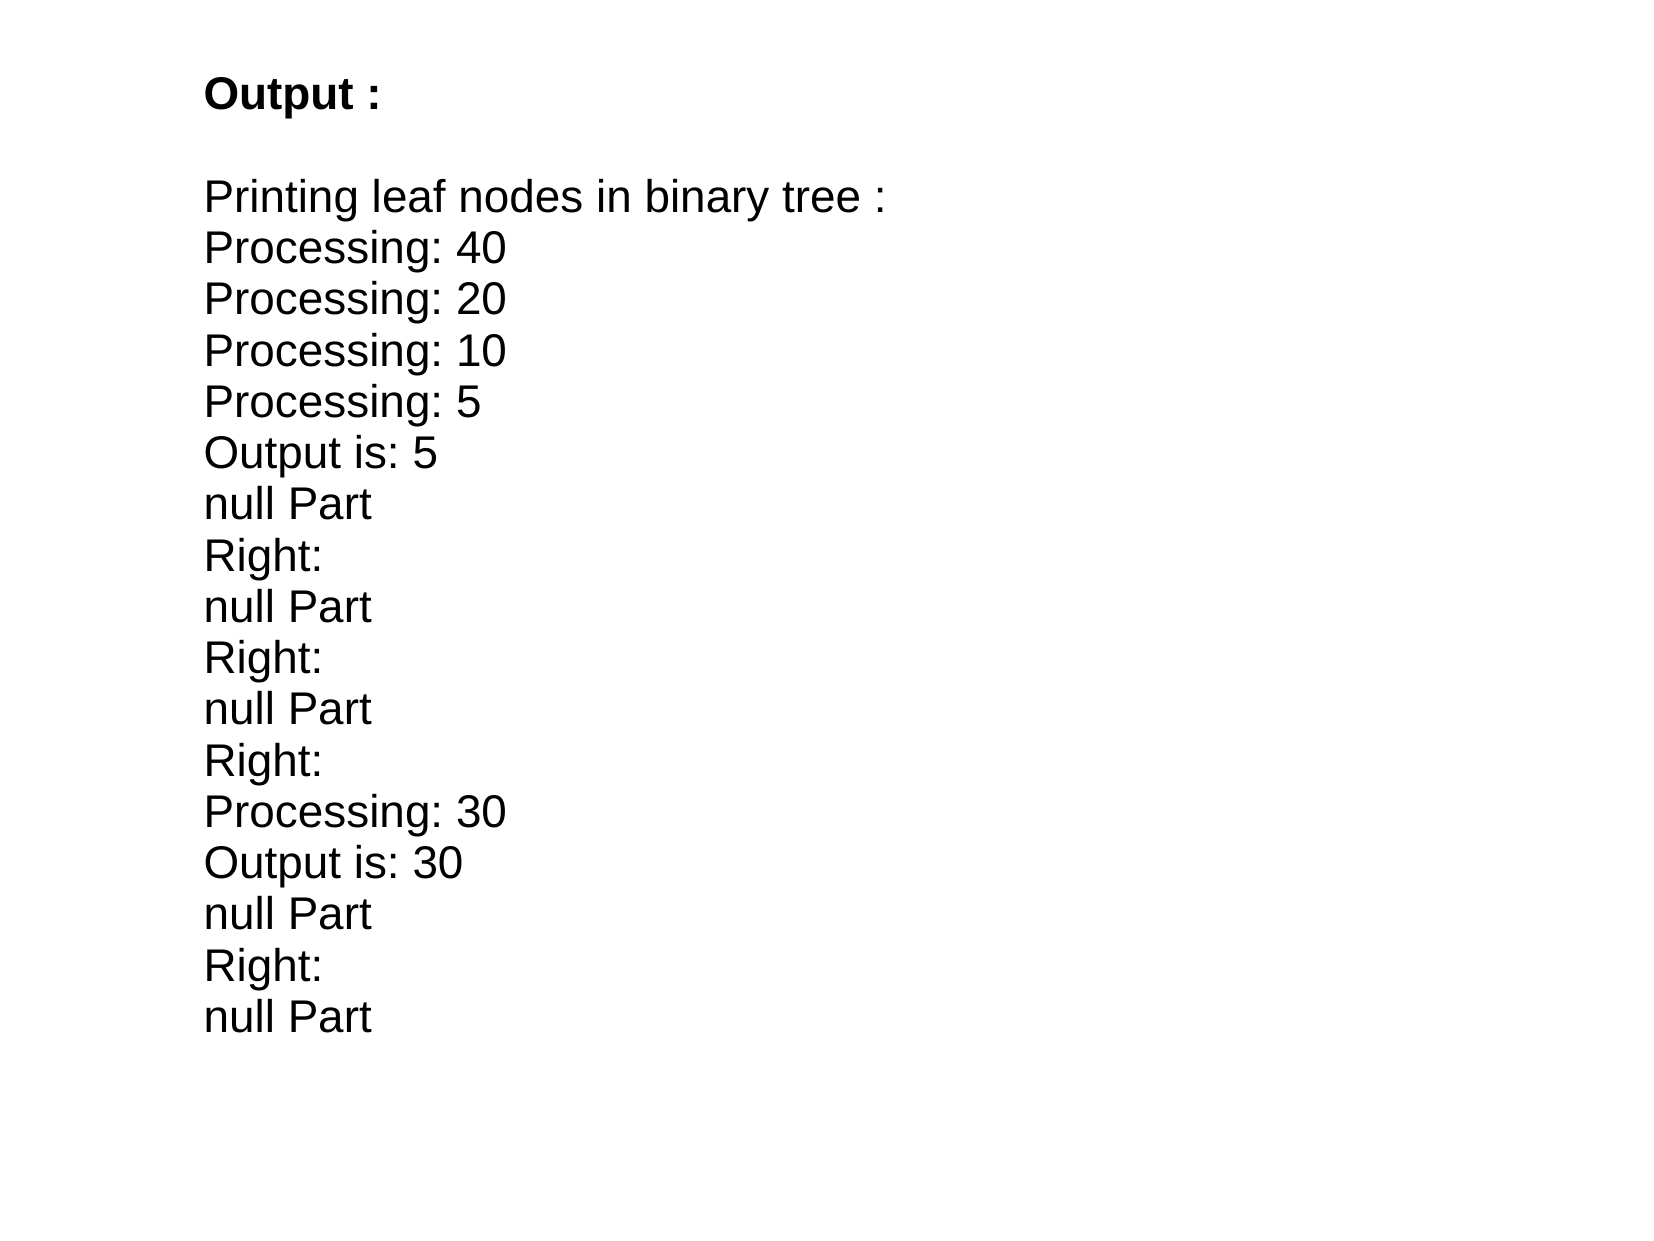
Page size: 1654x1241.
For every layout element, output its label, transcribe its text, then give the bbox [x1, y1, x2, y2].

text_box Output : Printing leaf nodes in binary tree : Processing: 40 Processing: 20 Processing: 10 Processing: 5 Output is: 5 null Part Right: null Part Right: null Part Right: Processing: 30 Output is: 30 null Part Right: null Part [188, 60, 1477, 1146]
